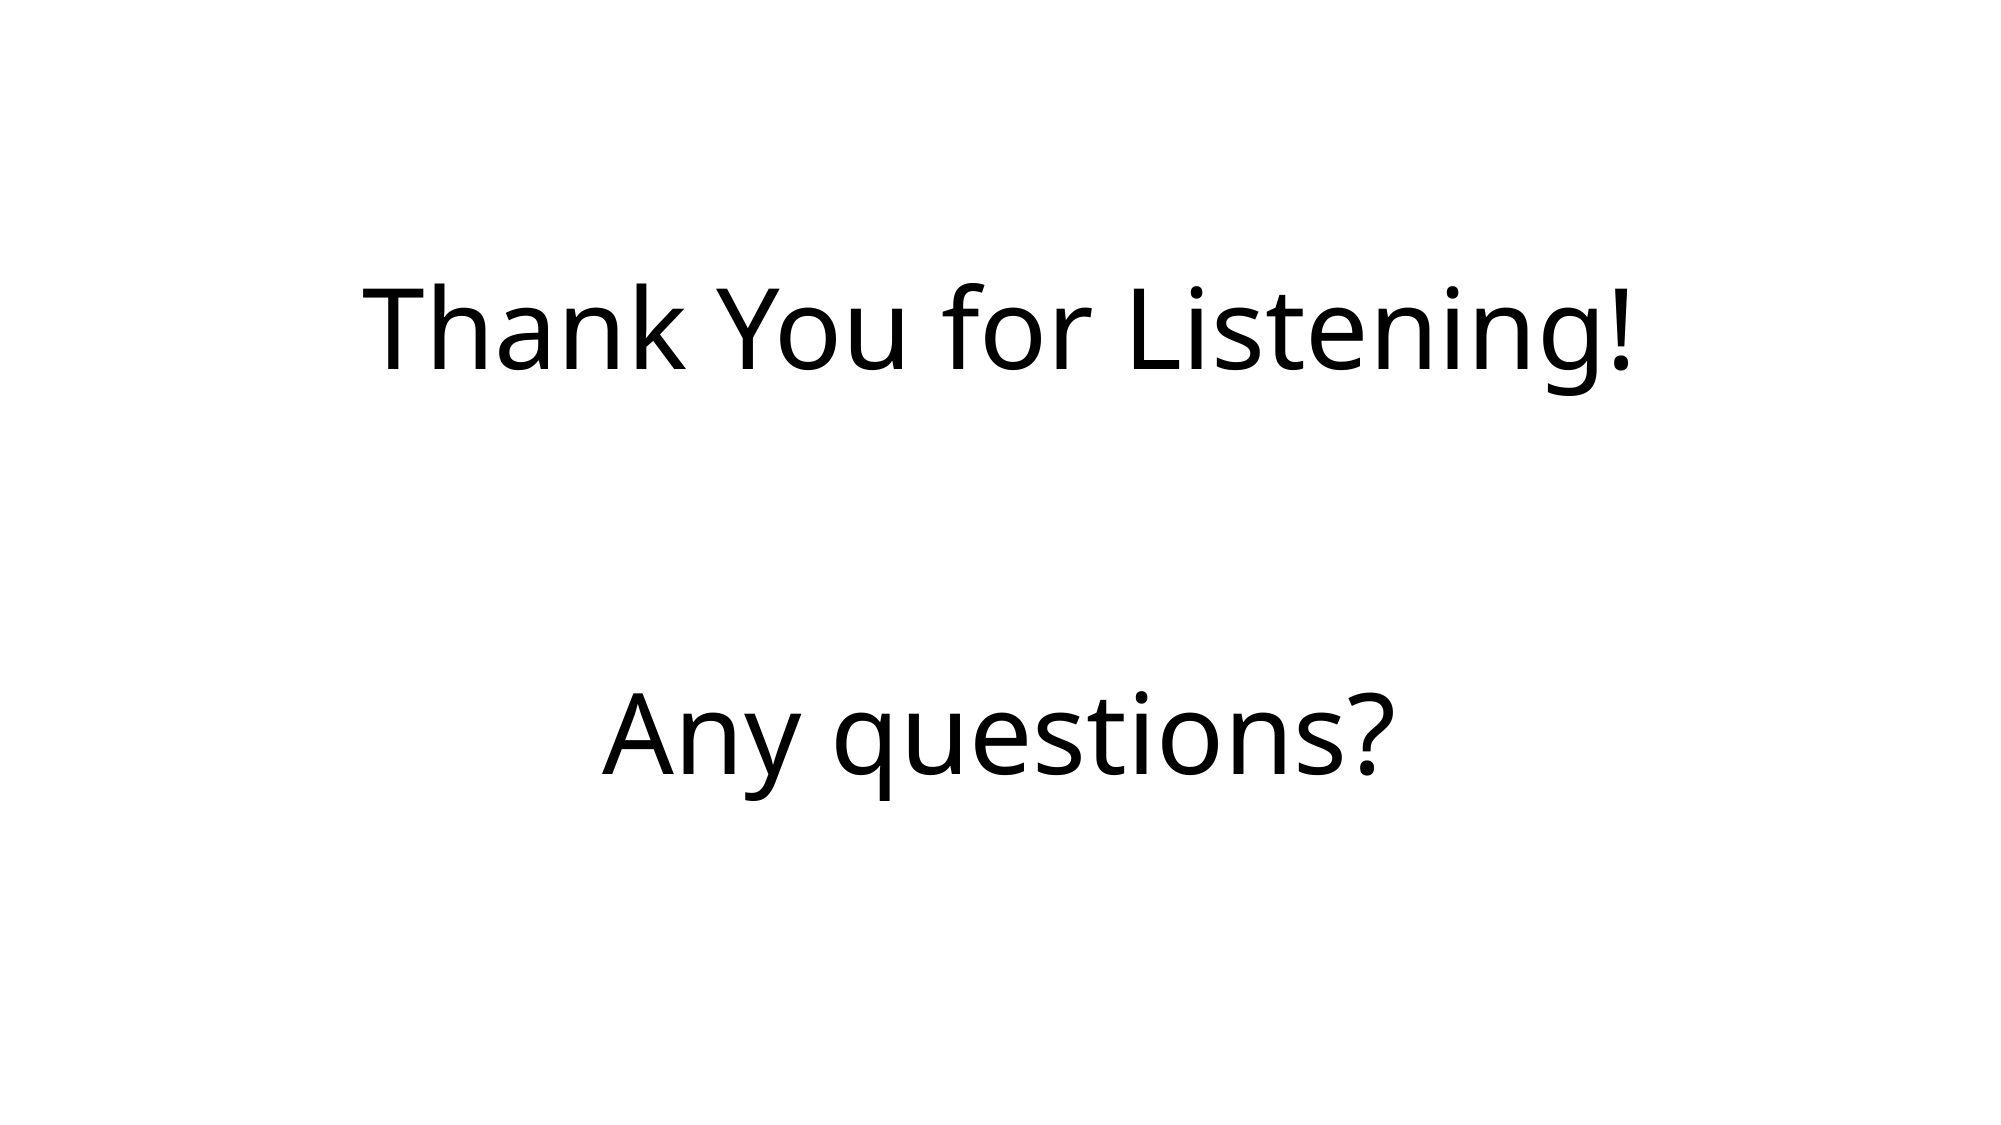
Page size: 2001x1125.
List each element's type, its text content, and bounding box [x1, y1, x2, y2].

title Thank You for Listening! Any questions? [249, 413, 1750, 805]
